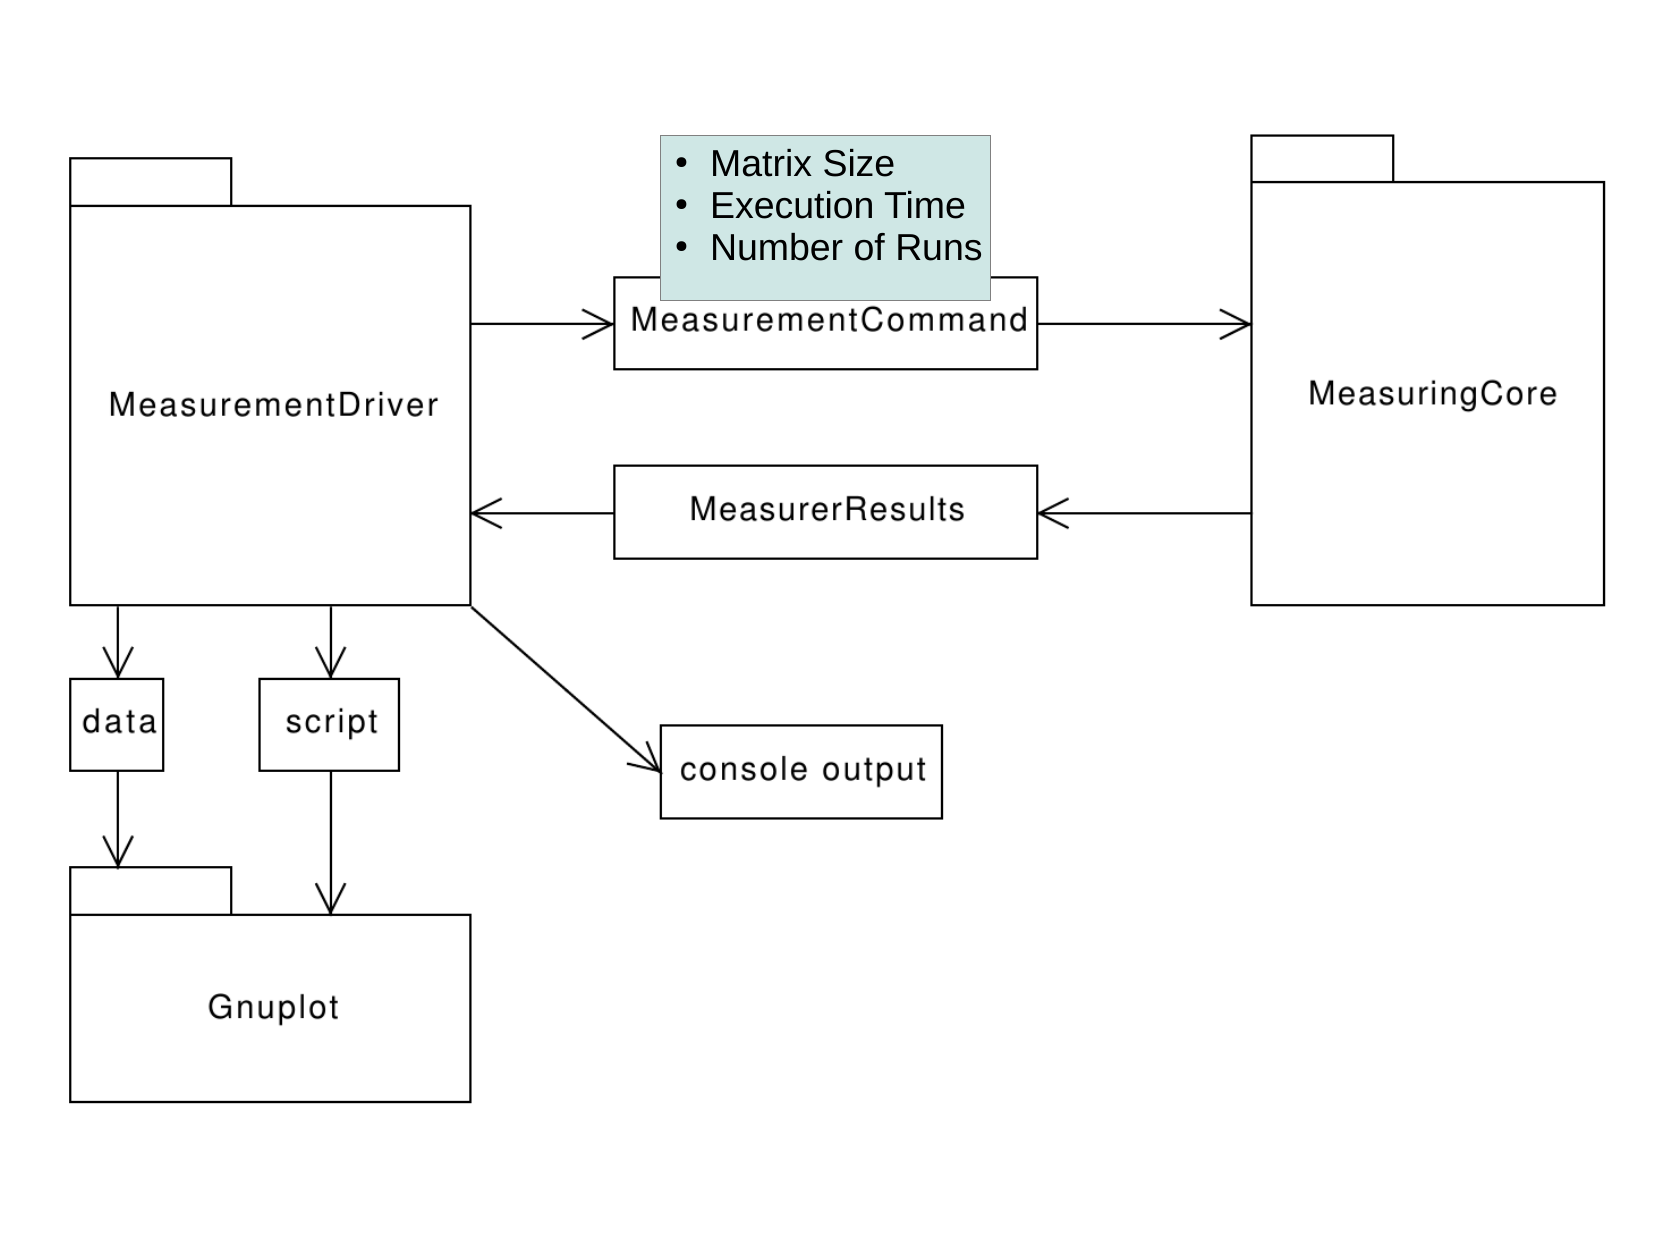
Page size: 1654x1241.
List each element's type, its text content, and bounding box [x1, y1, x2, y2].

text_box Matrix Size Execution Time Number of Runs [660, 135, 991, 301]
picture [0, 88, 1654, 1152]
